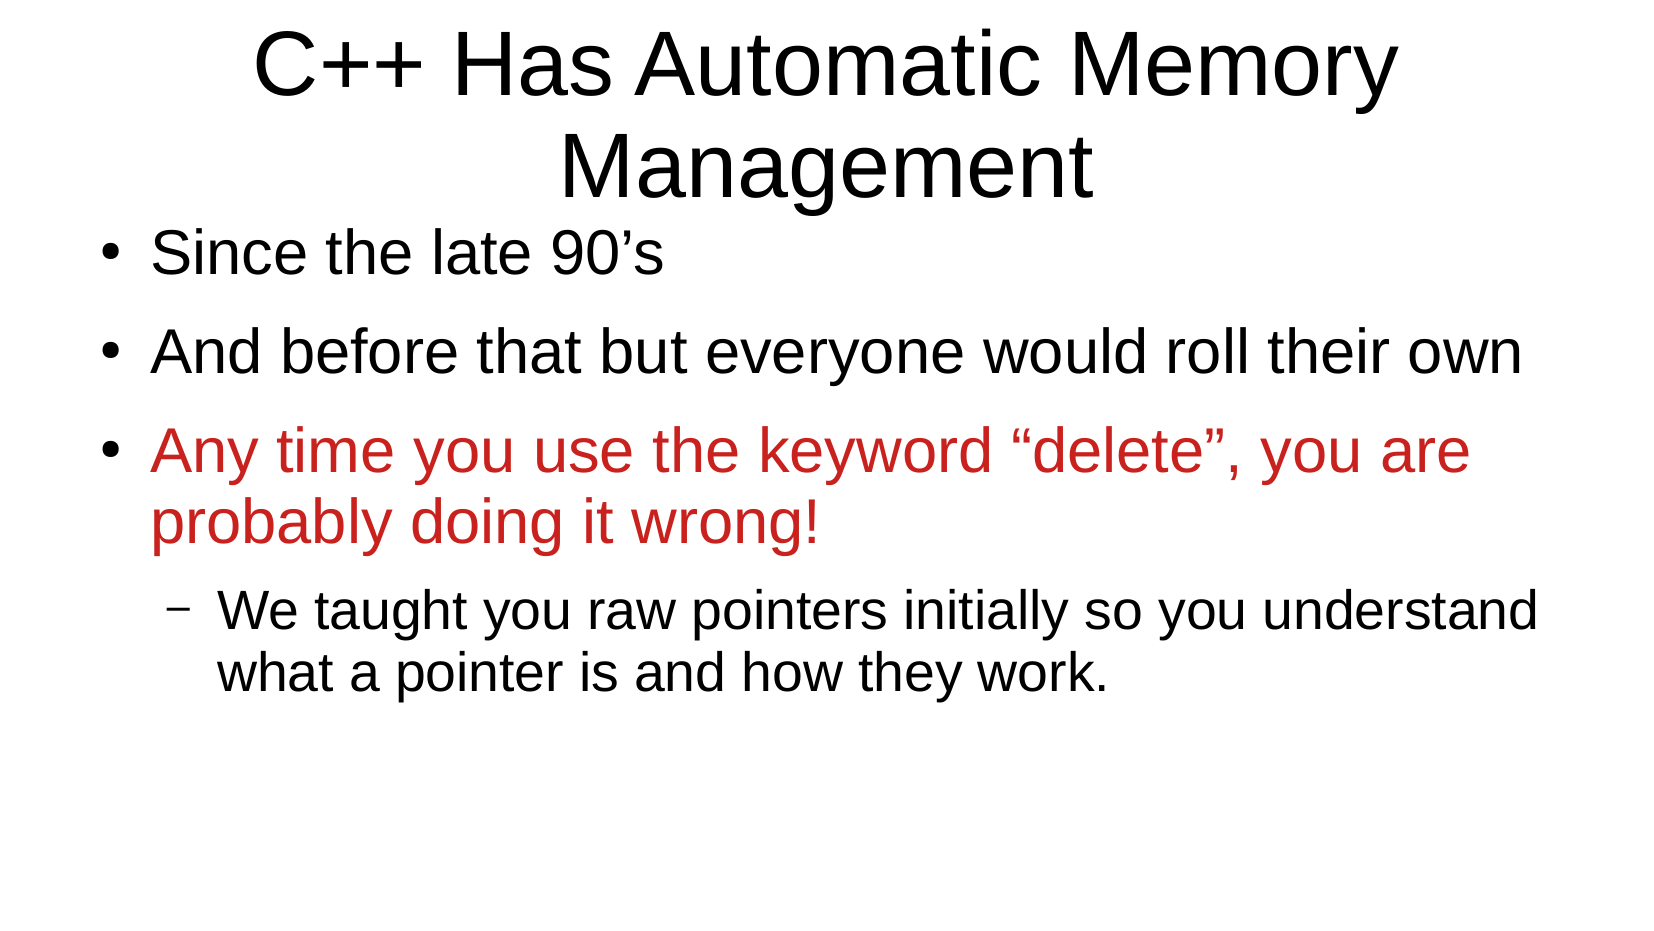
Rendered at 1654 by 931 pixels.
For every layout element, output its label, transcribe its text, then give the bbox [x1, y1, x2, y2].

title C++ Has Automatic Memory Management [82, 12, 1571, 217]
list Since the late 90’s And before that but everyone would roll their own Any time you use the keyword “delete”, you are probably doing it wrong! We taught you raw pointers initially so you understand what a pointer is and how they work. [82, 217, 1571, 758]
